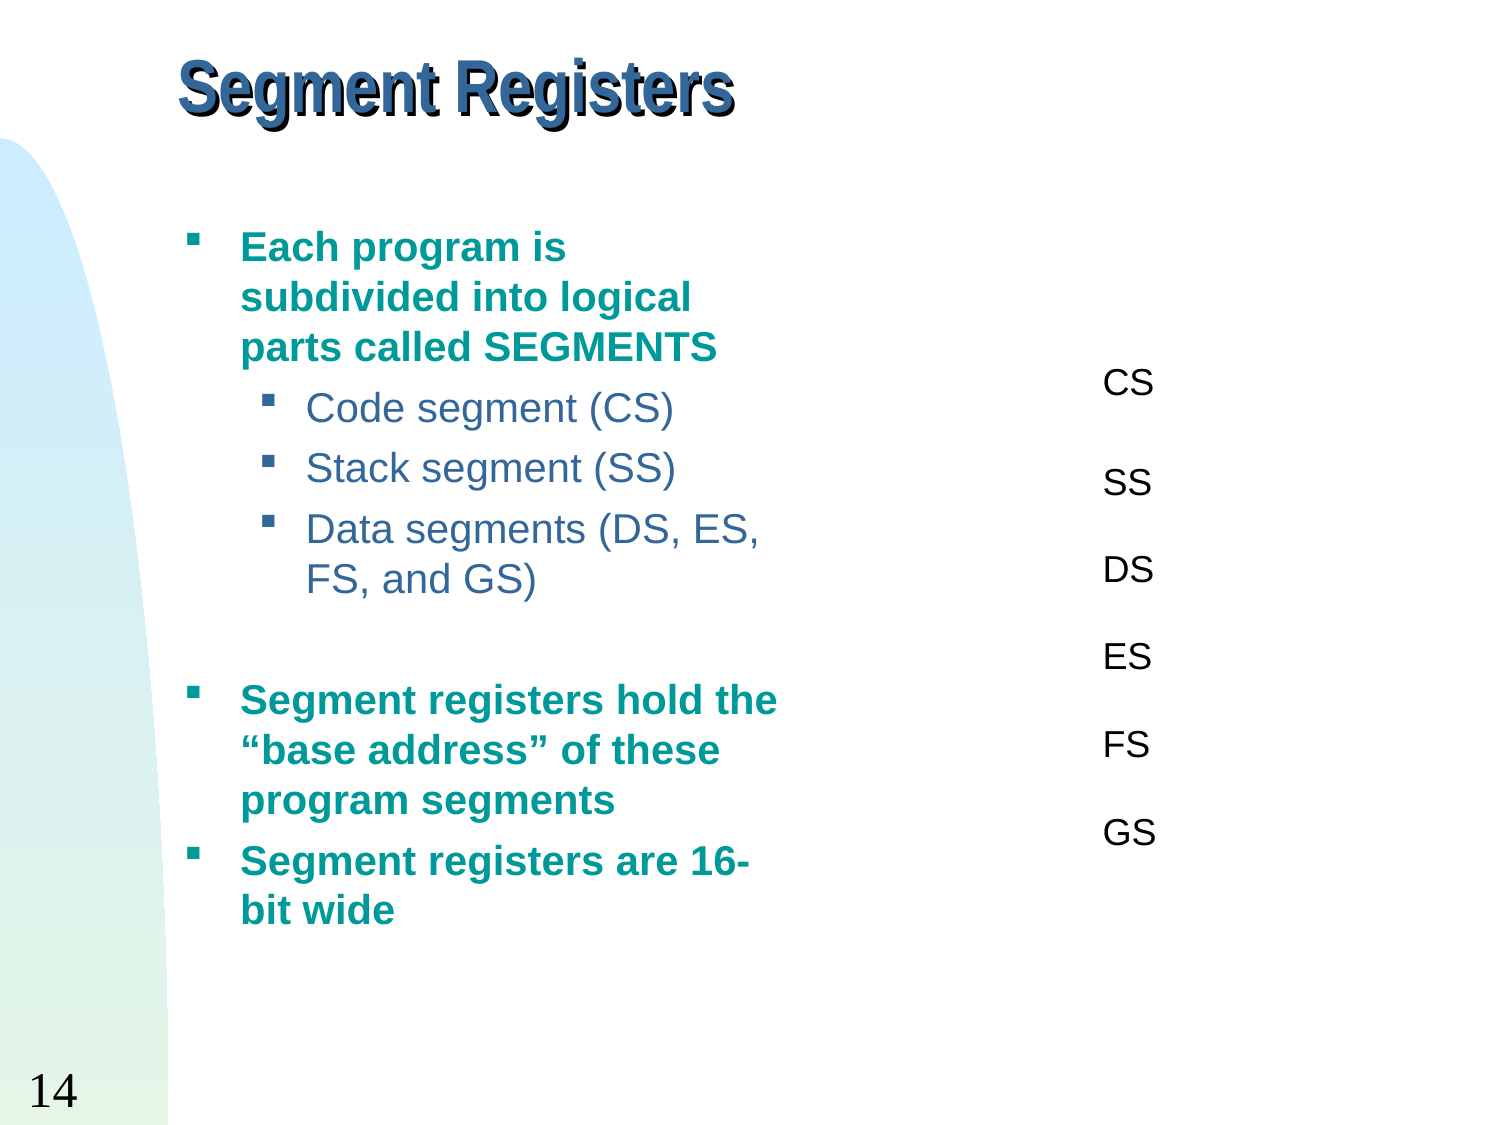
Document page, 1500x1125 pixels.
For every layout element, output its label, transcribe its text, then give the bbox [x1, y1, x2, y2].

text_box DS [1087, 537, 1170, 598]
title Segment Registers [162, 24, 1456, 163]
list Each program is subdivided into logical parts called SEGMENTS Code segment (CS) Stack segment (SS) Data segments (DS, ES, FS, and GS) Segment registers hold the “base address” of these program segments Segment registers are 16-bit wide [168, 212, 804, 1025]
picture [950, 337, 1354, 913]
text_box ES [1087, 624, 1168, 686]
text_box GS [1087, 799, 1172, 861]
text_box SS [1087, 449, 1168, 511]
text_box FS [1087, 712, 1166, 773]
text_box CS [1087, 349, 1170, 411]
